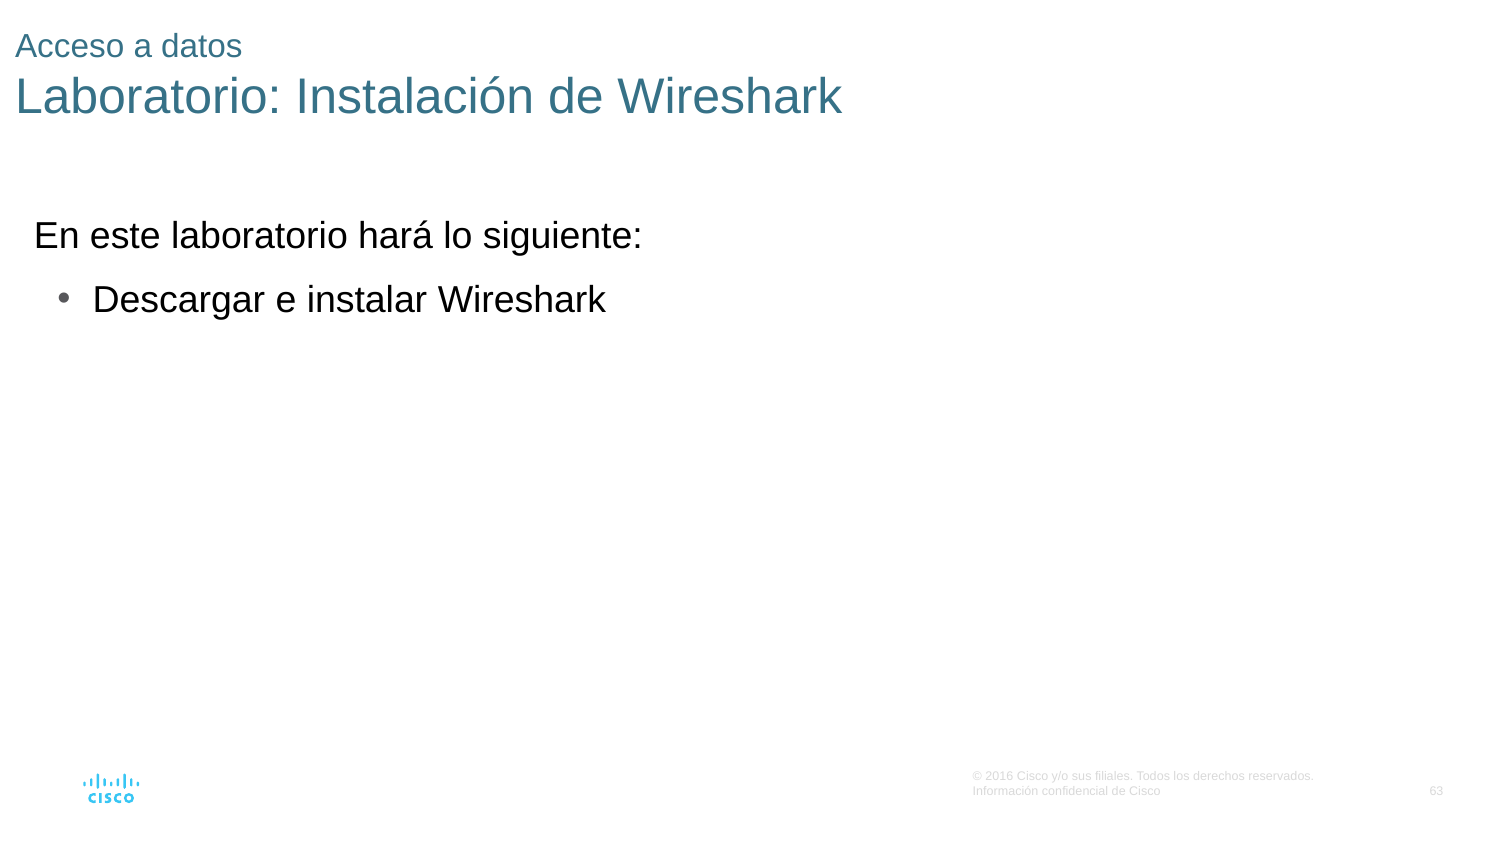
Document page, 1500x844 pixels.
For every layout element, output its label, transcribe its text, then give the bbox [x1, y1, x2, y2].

list En este laboratorio hará lo siguiente: Descargar e instalar Wireshark [18, 141, 1471, 767]
title Acceso a datos Laboratorio: Instalación de Wireshark [0, 6, 1500, 142]
